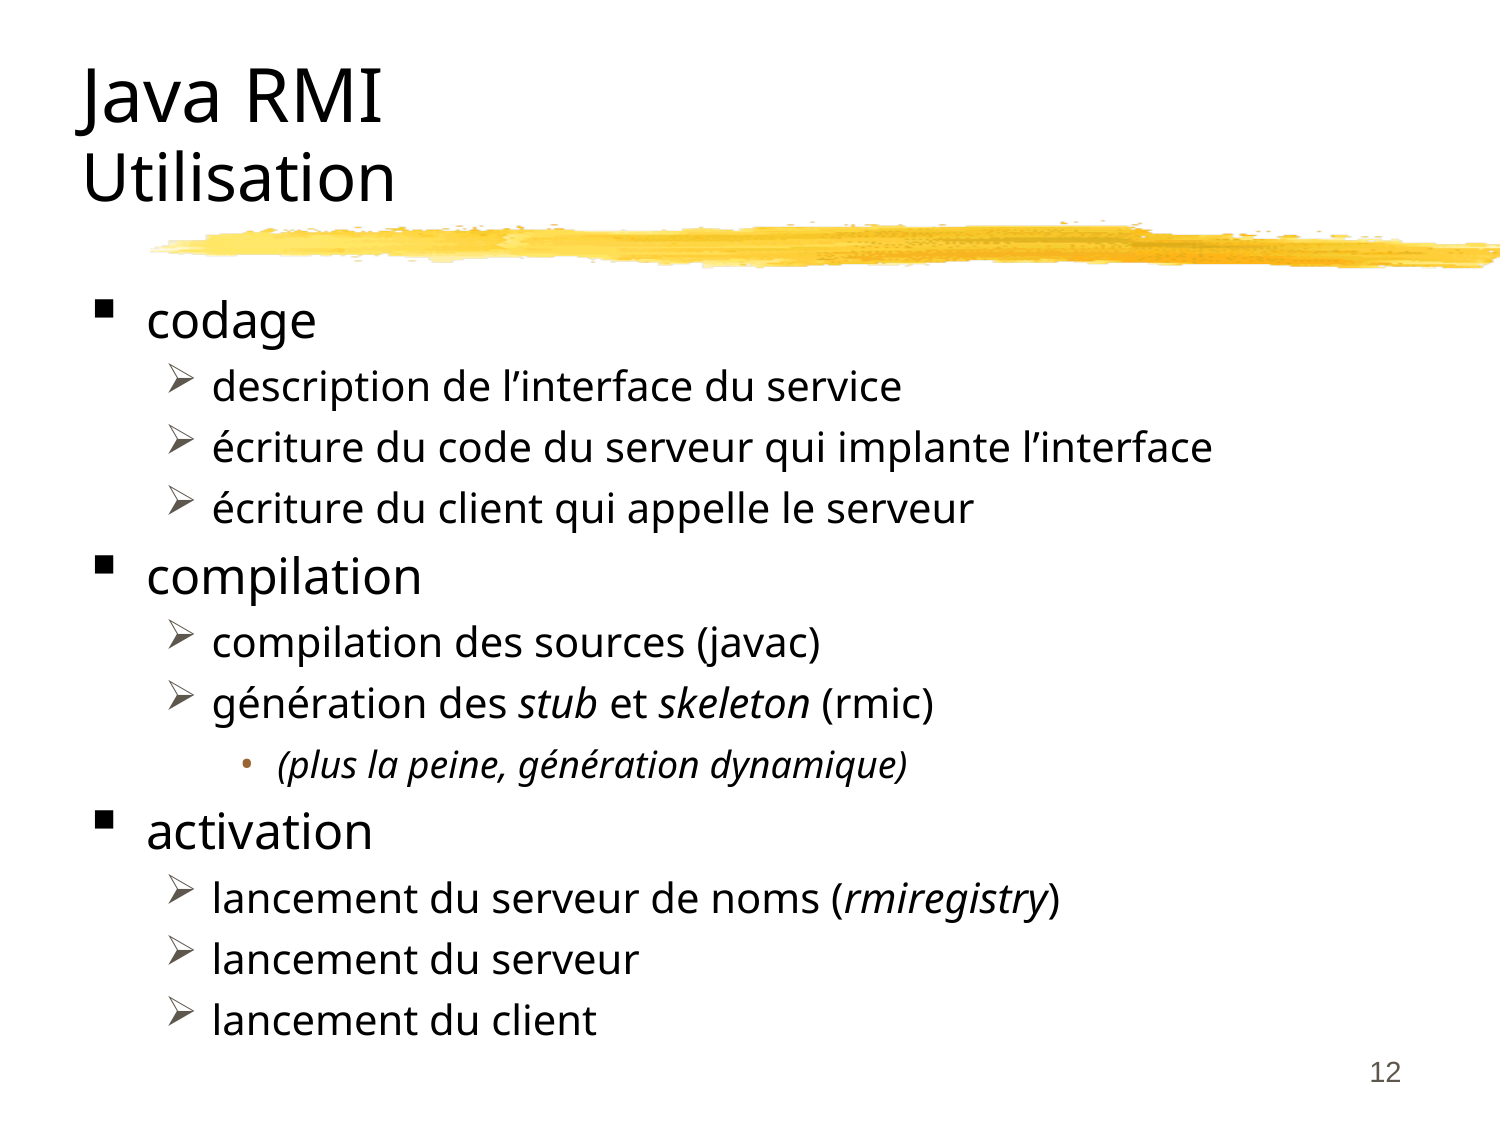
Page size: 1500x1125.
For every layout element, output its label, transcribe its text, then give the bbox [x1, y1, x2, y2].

list codage description de l’interface du service écriture du code du serveur qui implante l’interface écriture du client qui appelle le serveur compilation compilation des sources (javac) génération des stub et skeleton (rmic) (plus la peine, génération dynamique) activation lancement du serveur de noms (rmiregistry) lancement du serveur lancement du client [75, 282, 1417, 967]
picture [150, 215, 1500, 279]
title Java RMI Utilisation [66, 23, 1342, 225]
